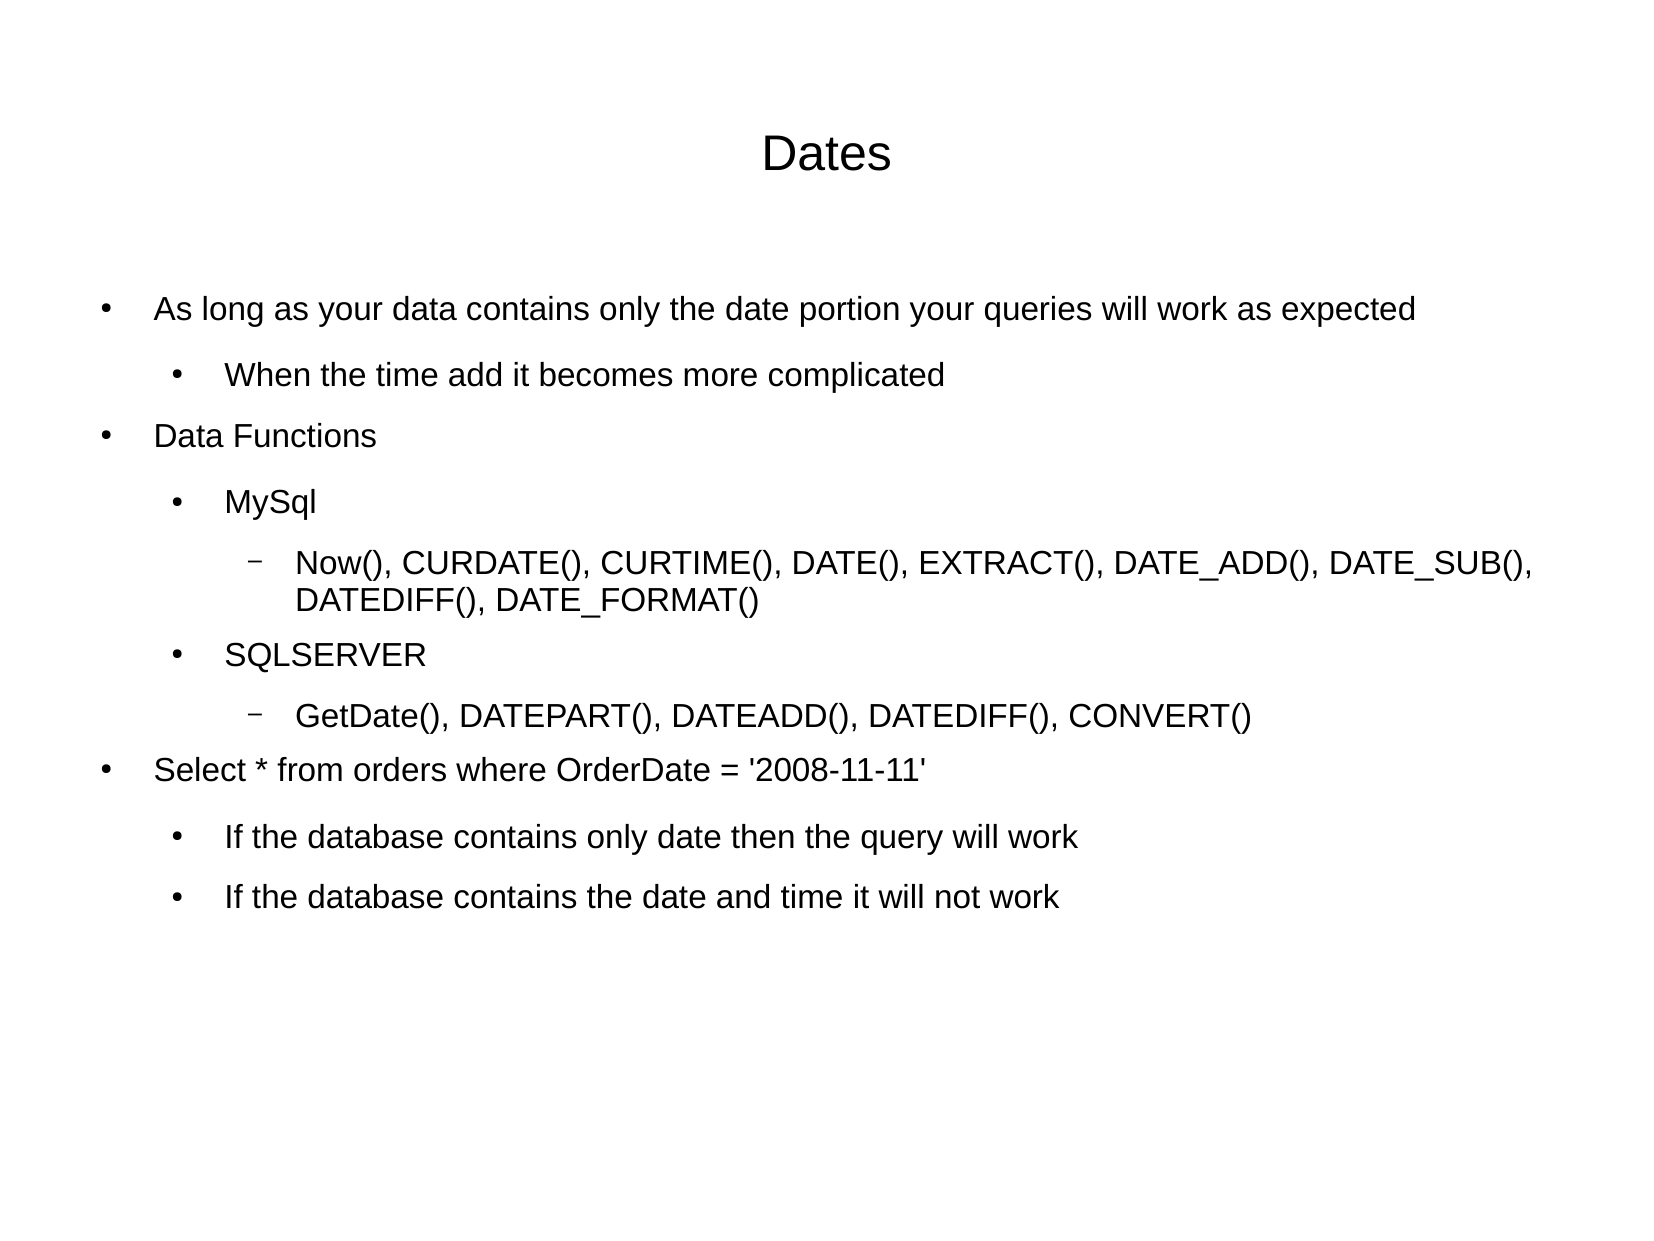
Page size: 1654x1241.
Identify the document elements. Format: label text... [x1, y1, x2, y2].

title Dates [82, 49, 1571, 257]
list As long as your data contains only the date portion your queries will work as expected When the time add it becomes more complicated Data Functions MySql Now(), CURDATE(), CURTIME(), DATE(), EXTRACT(), DATE_ADD(), DATE_SUB(), DATEDIFF(), DATE_FORMAT() SQLSERVER GetDate(), DATEPART(), DATEADD(), DATEDIFF(), CONVERT() Select * from orders where OrderDate = '2008-11-11' If the database contains only date then the query will work If the database contains the date and time it will not work [82, 290, 1571, 1109]
